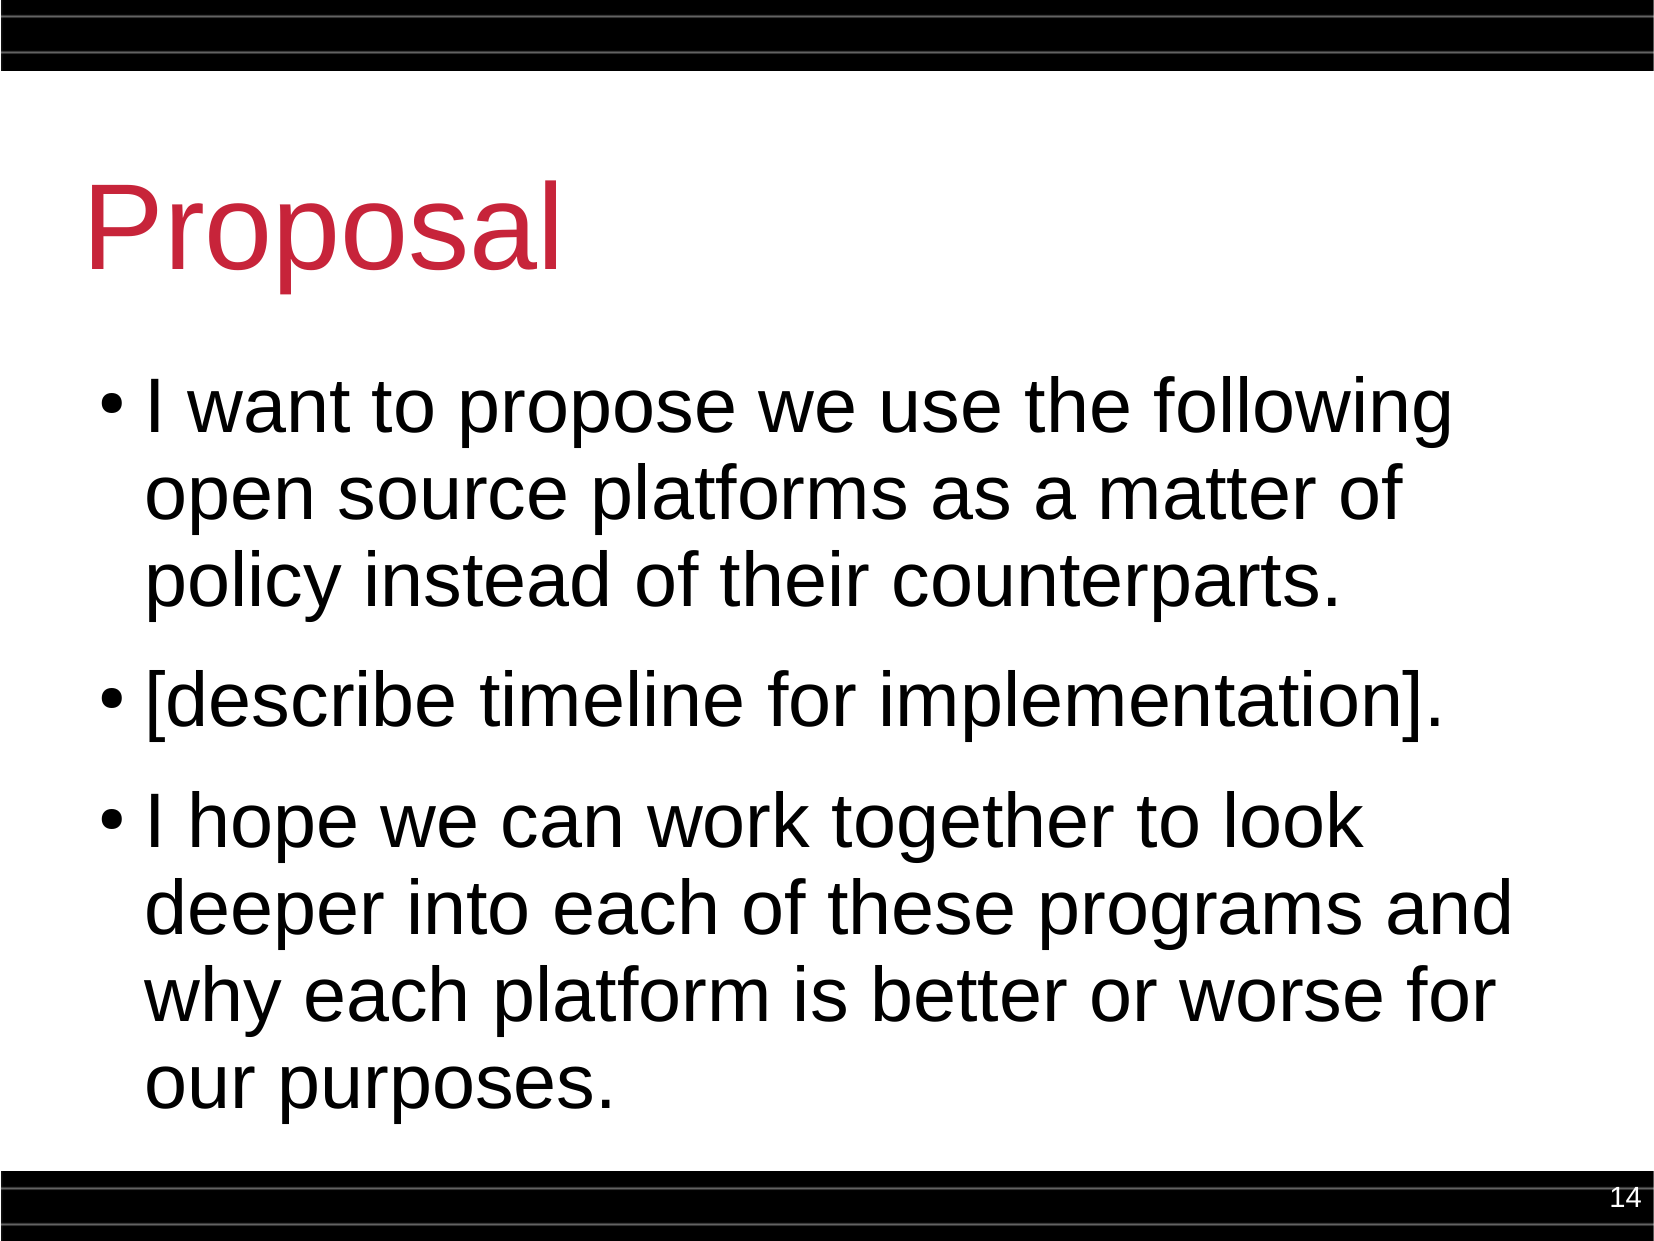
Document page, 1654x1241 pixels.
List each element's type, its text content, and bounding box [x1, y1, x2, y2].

picture [1, 1171, 1654, 1241]
picture [1, 0, 1654, 71]
list I want to propose we use the following open source platforms as a matter of policy instead of their counterparts. [describe timeline for implementation]. I hope we can work together to look deeper into each of these programs and why each platform is better or worse for our purposes. [82, 362, 1571, 1134]
title Proposal [82, 123, 1571, 331]
